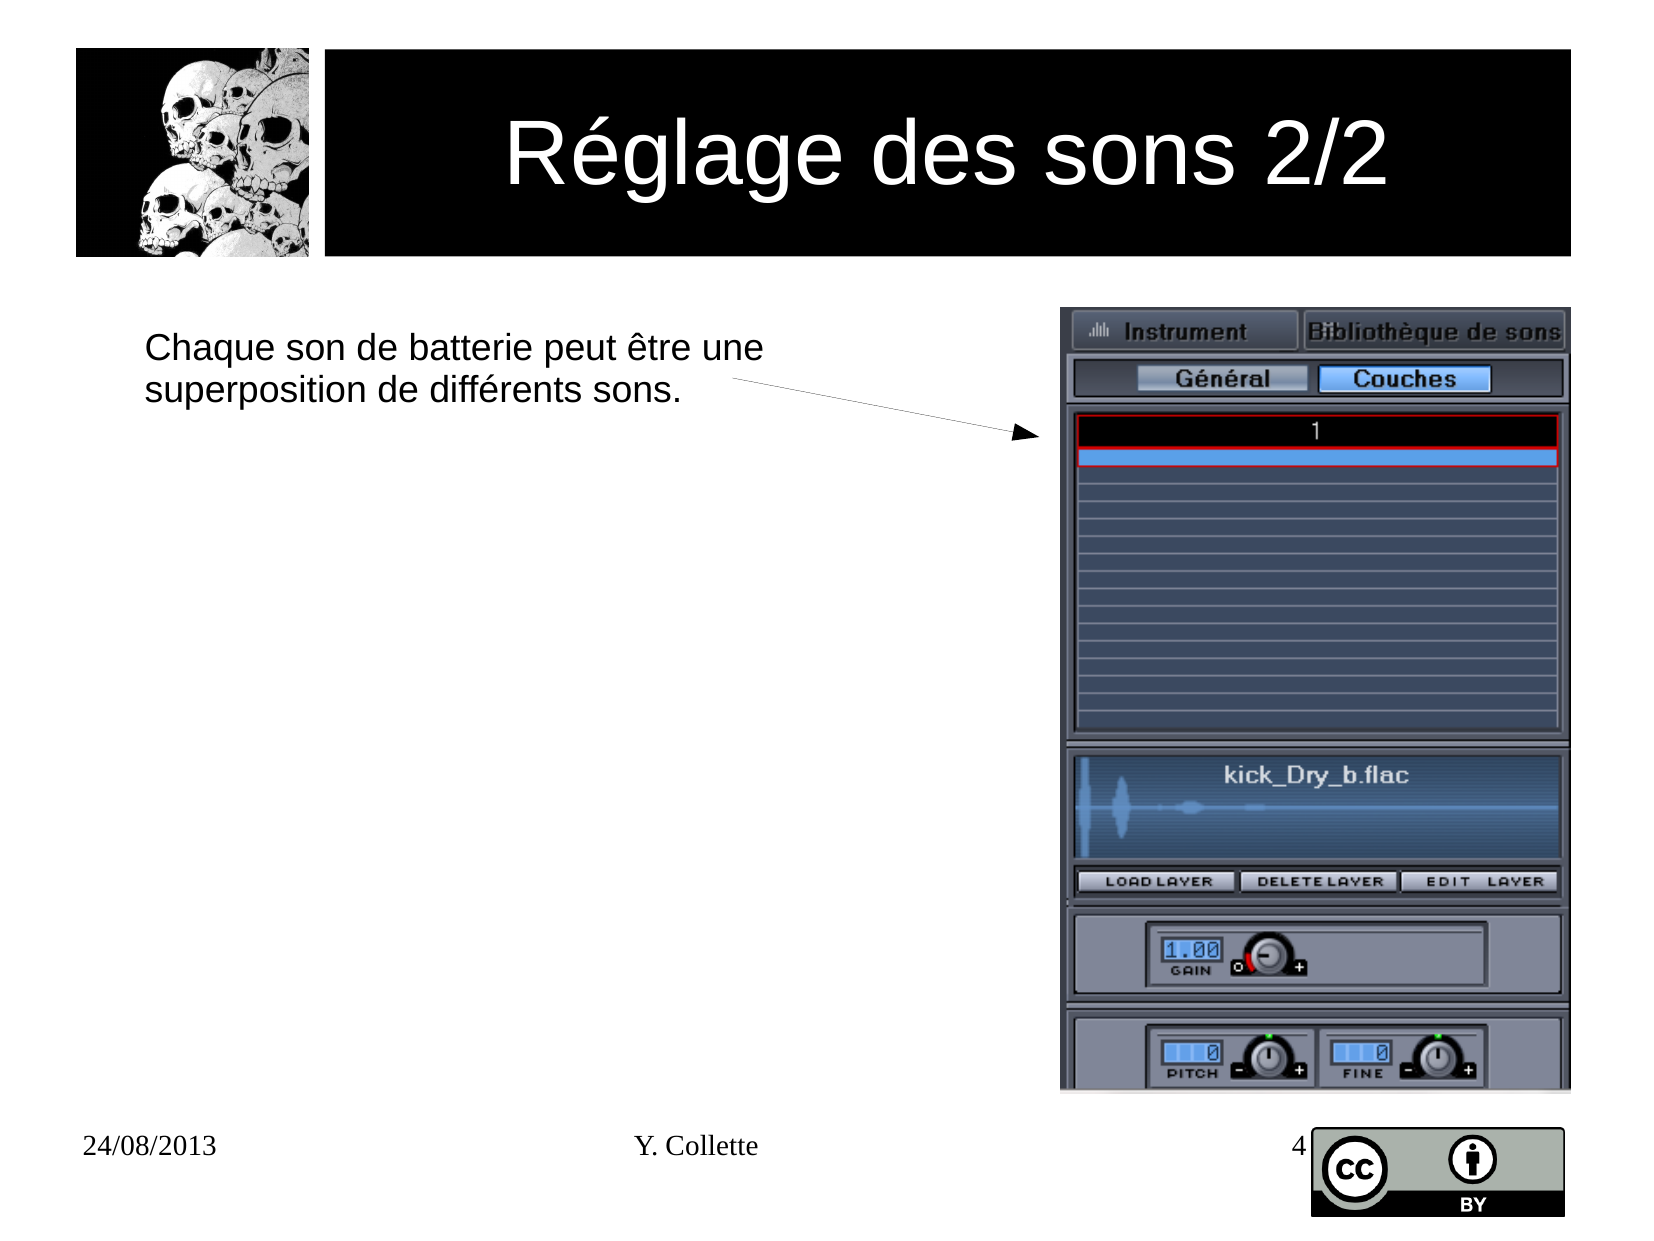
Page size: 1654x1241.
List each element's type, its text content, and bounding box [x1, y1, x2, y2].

text_box Chaque son de batterie peut être une superposition de différents sons. [129, 318, 898, 418]
title Réglage des sons 2/2 [324, 49, 1571, 257]
picture [1311, 1127, 1565, 1217]
picture [1060, 307, 1571, 1094]
picture [76, 48, 309, 257]
